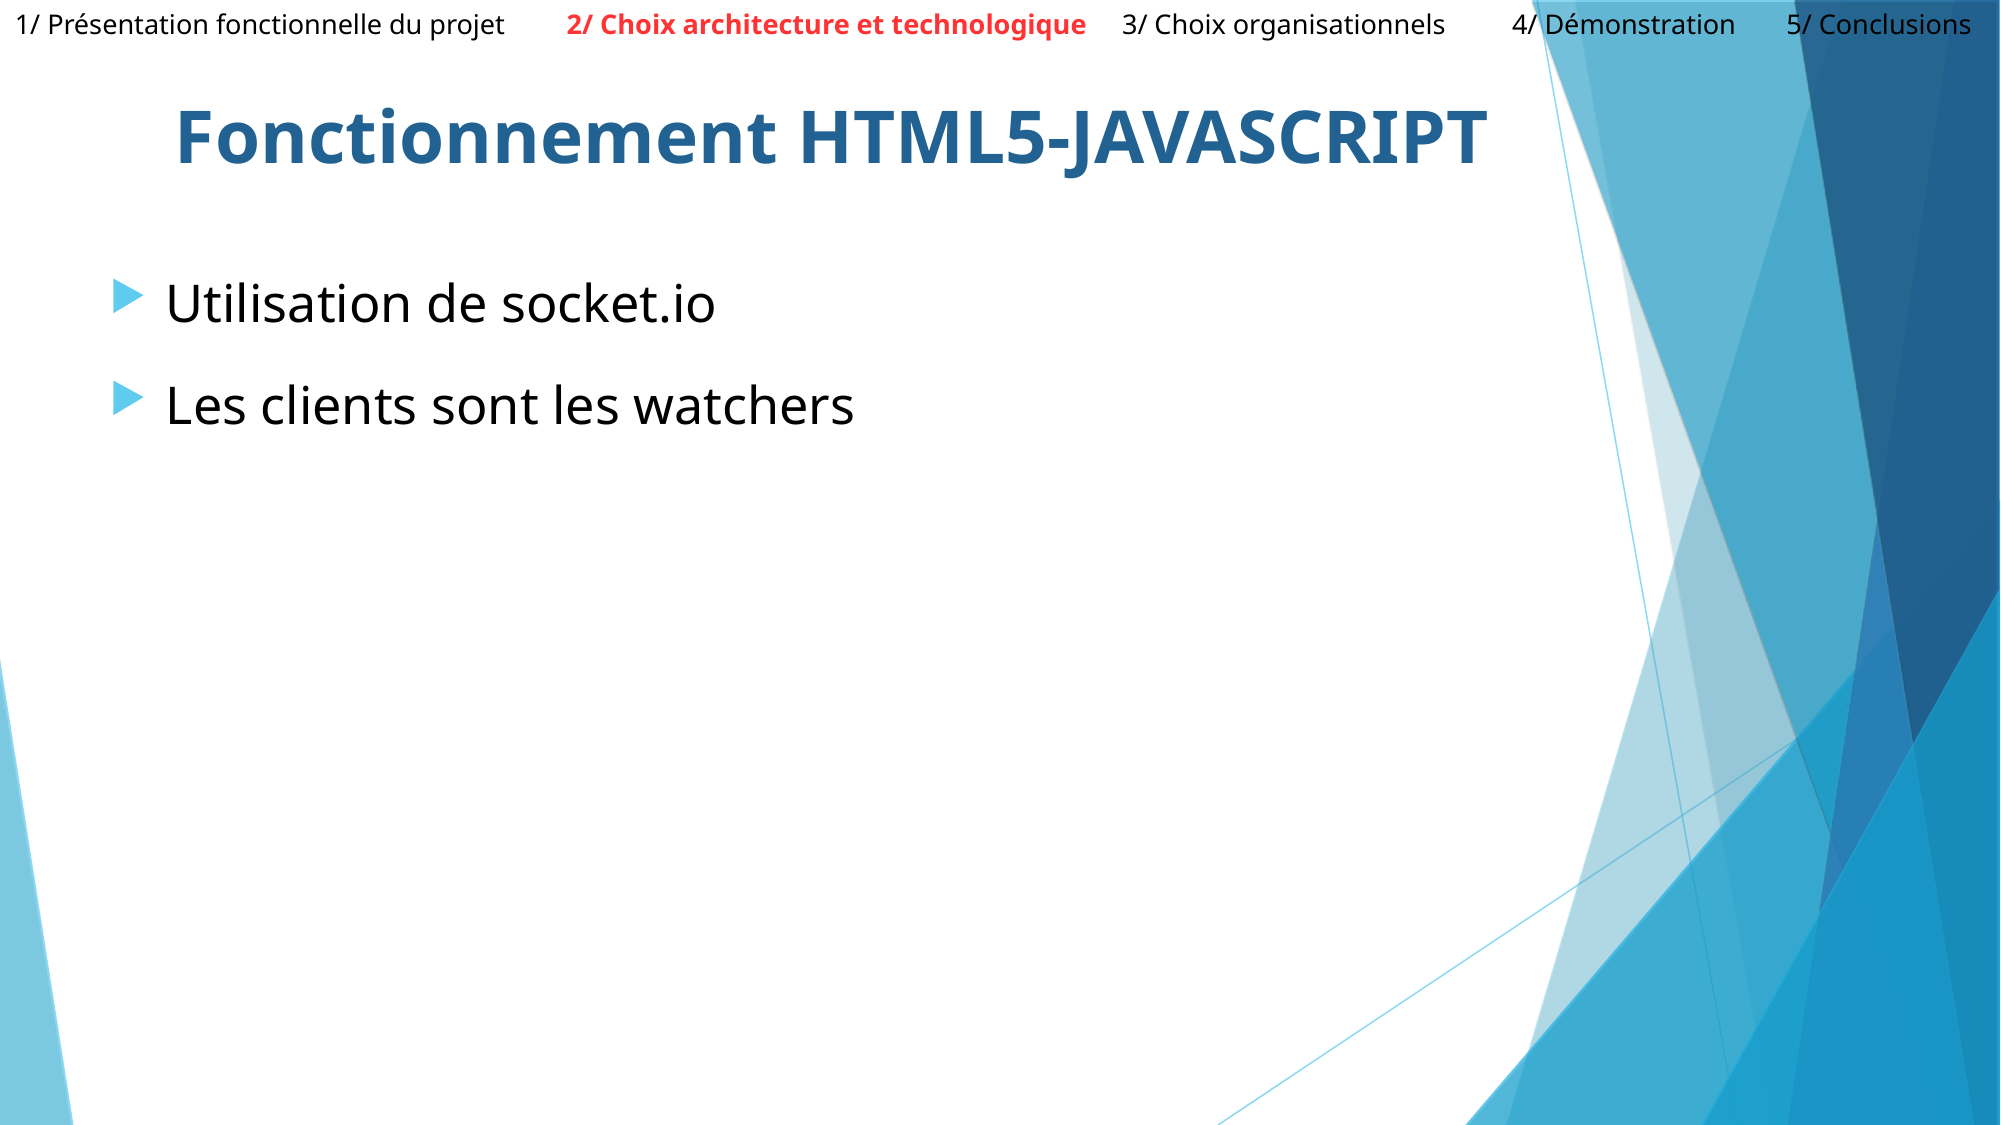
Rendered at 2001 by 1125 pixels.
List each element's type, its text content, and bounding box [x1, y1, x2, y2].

list Fonctionnement HTML5-JAVASCRIPT Utilisation de socket.io Les clients sont les watchers [94, 82, 1570, 1125]
text_box 1/ Présentation fonctionnelle du projet 2/ Choix architecture et technologique 3/ Choix organisationnels 4/ Démonstration 5/ Conclusions [0, 0, 2000, 48]
